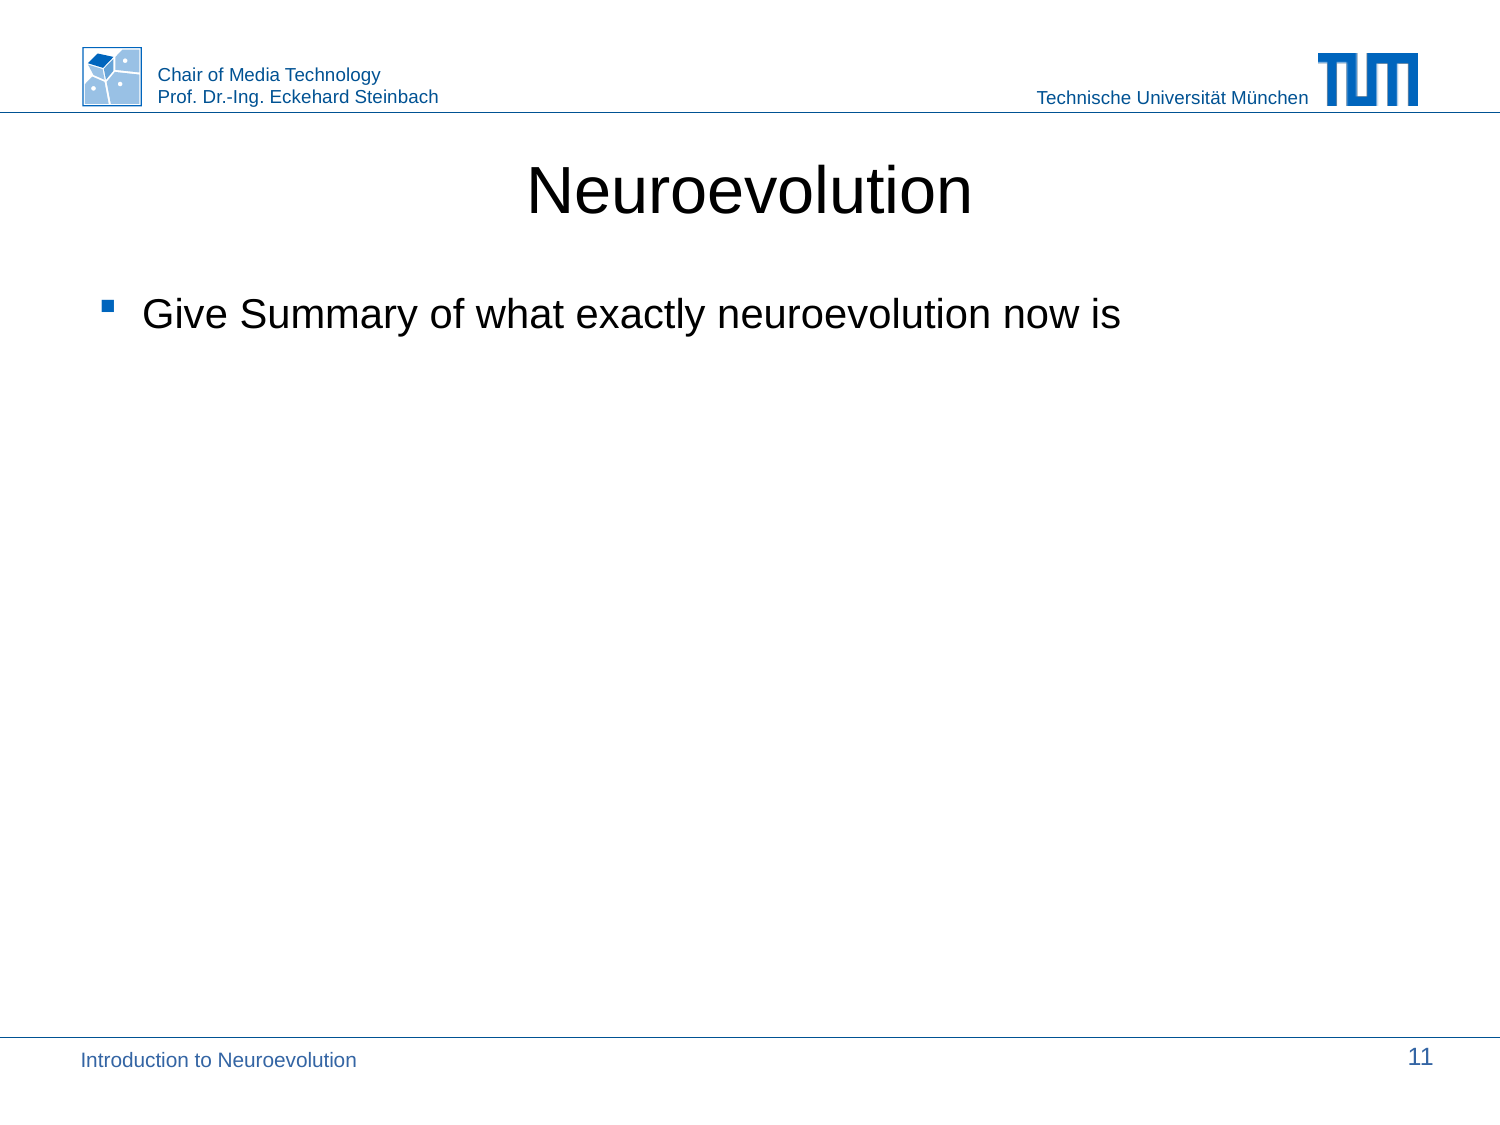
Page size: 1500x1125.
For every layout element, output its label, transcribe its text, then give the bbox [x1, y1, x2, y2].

text_box <number> [1392, 1035, 1471, 1090]
title Neuroevolution [83, 139, 1417, 239]
picture [1318, 53, 1418, 106]
list Give Summary of what exactly neuroevolution now is [83, 279, 1417, 1013]
text_box Introduction to Neuroevolution [65, 1041, 406, 1081]
